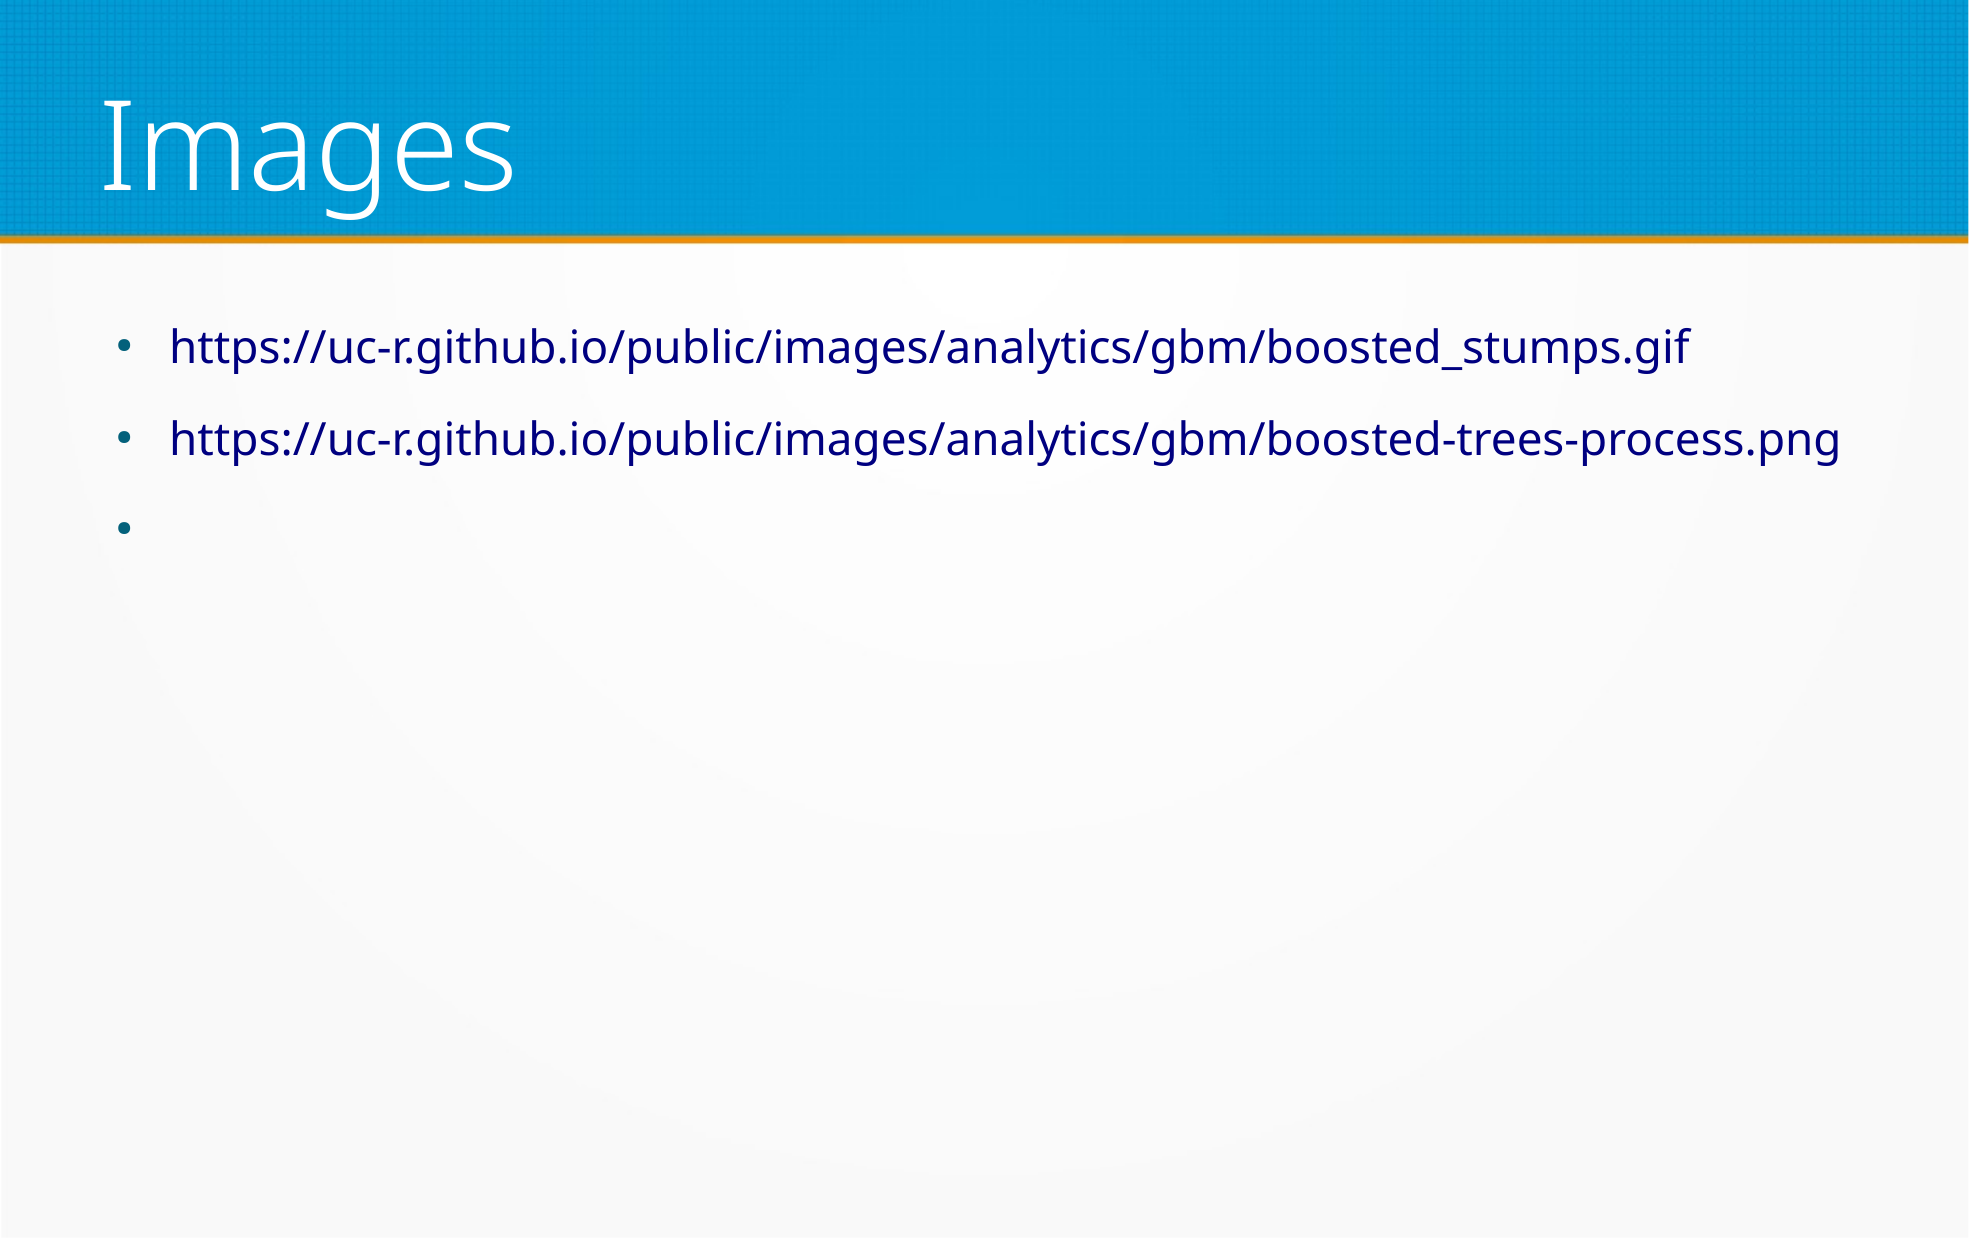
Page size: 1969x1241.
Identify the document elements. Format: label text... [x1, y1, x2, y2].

list https://uc-r.github.io/public/images/analytics/gbm/boosted_stumps.gif https://uc-r.github.io/public/images/analytics/gbm/boosted-trees-process.png [98, 315, 1861, 1081]
picture [0, 233, 1969, 1241]
title Images [98, 19, 1870, 227]
